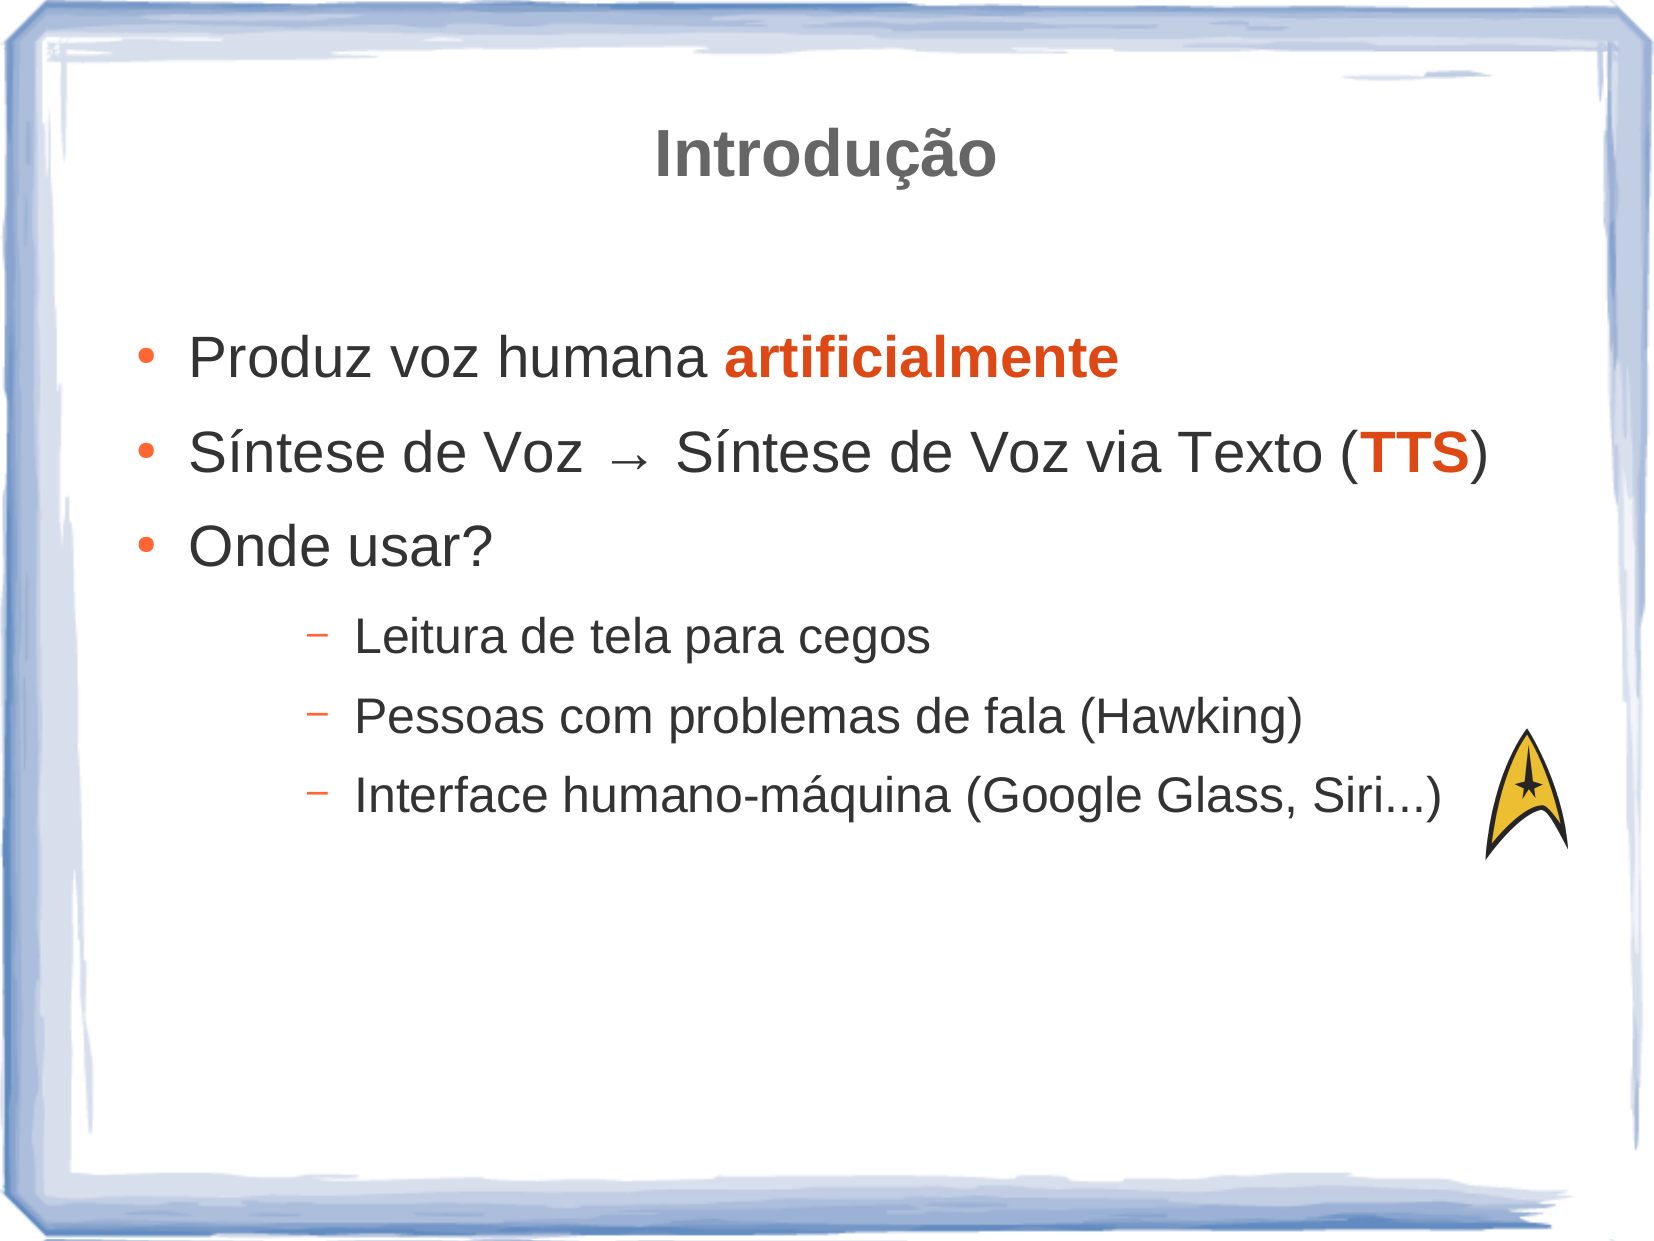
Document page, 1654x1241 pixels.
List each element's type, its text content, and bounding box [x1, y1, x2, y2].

list Produz voz humana artificialmente Síntese de Voz → Síntese de Voz via Texto (TTS) Onde usar? Leitura de tela para cegos Pessoas com problemas de fala (Hawking) Interface humano-máquina (Google Glass, Siri...) [118, 324, 1571, 1045]
picture [0, 0, 1654, 1241]
title Introdução [82, 49, 1571, 257]
